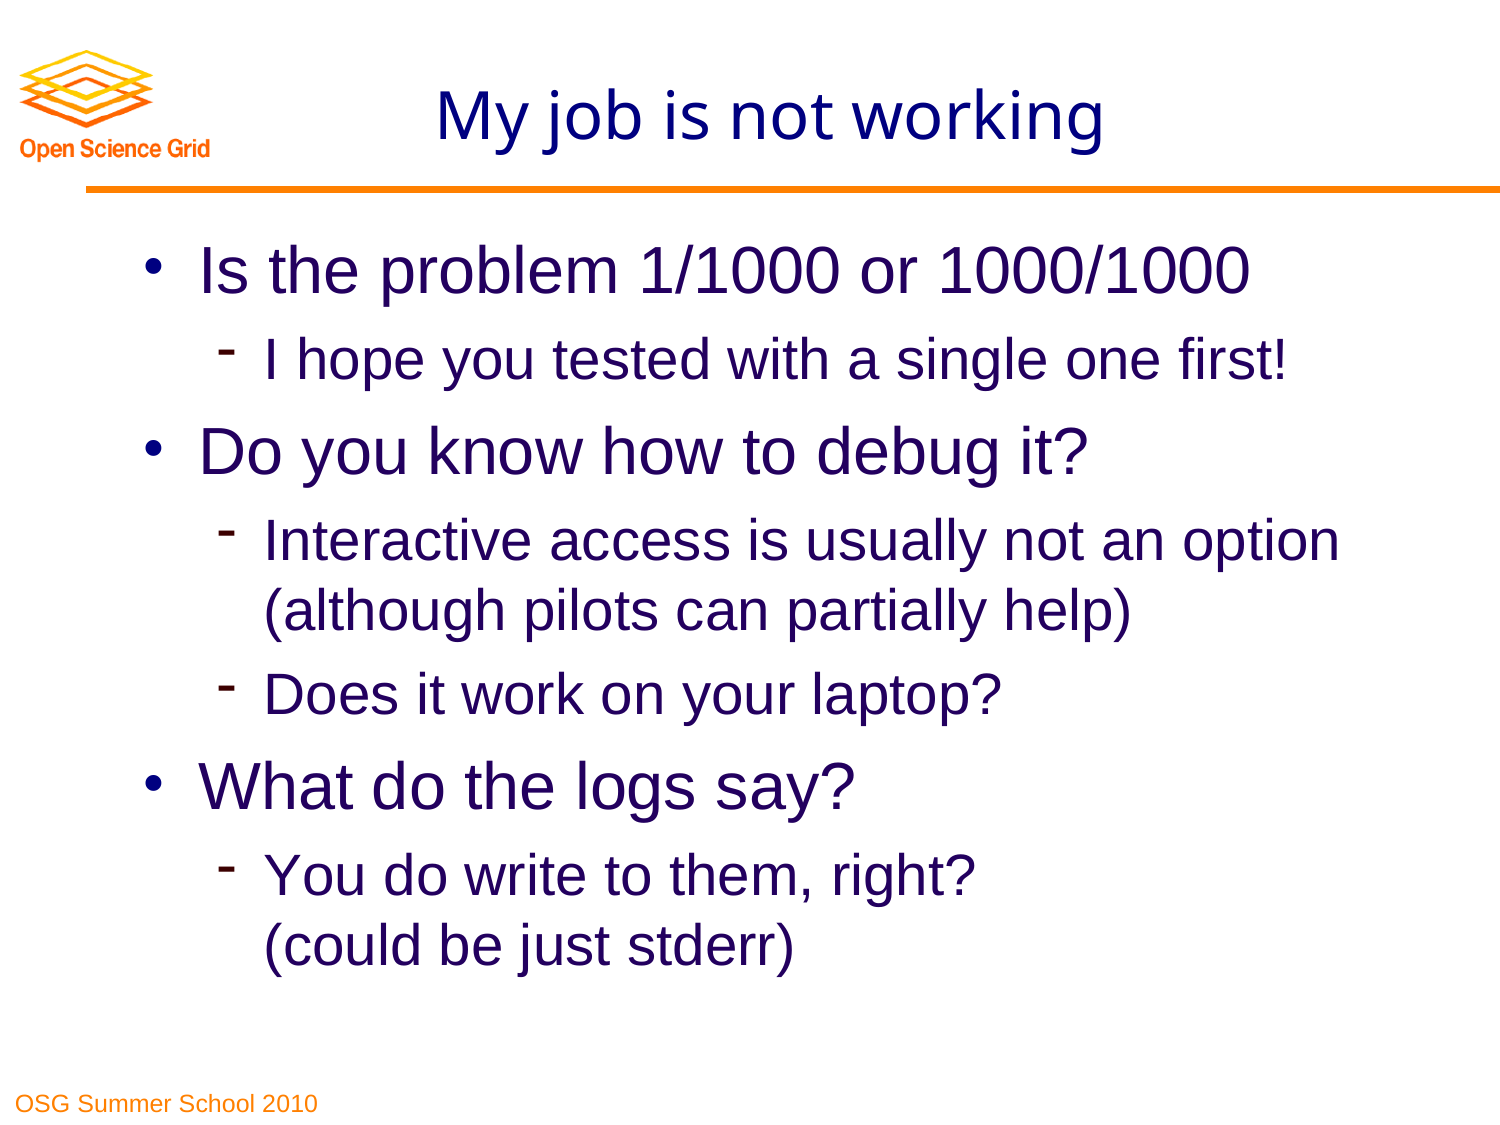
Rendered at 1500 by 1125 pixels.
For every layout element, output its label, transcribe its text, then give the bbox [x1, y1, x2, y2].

title My job is not working [201, 18, 1342, 207]
list Is the problem 1/1000 or 1000/1000 I hope you tested with a single one first! Do you know how to debug it? Interactive access is usually not an option (although pilots can partially help) Does it work on your laptop? What do the logs say? You do write to them, right? (could be just stderr) [127, 218, 1403, 1013]
picture [0, 27, 201, 179]
